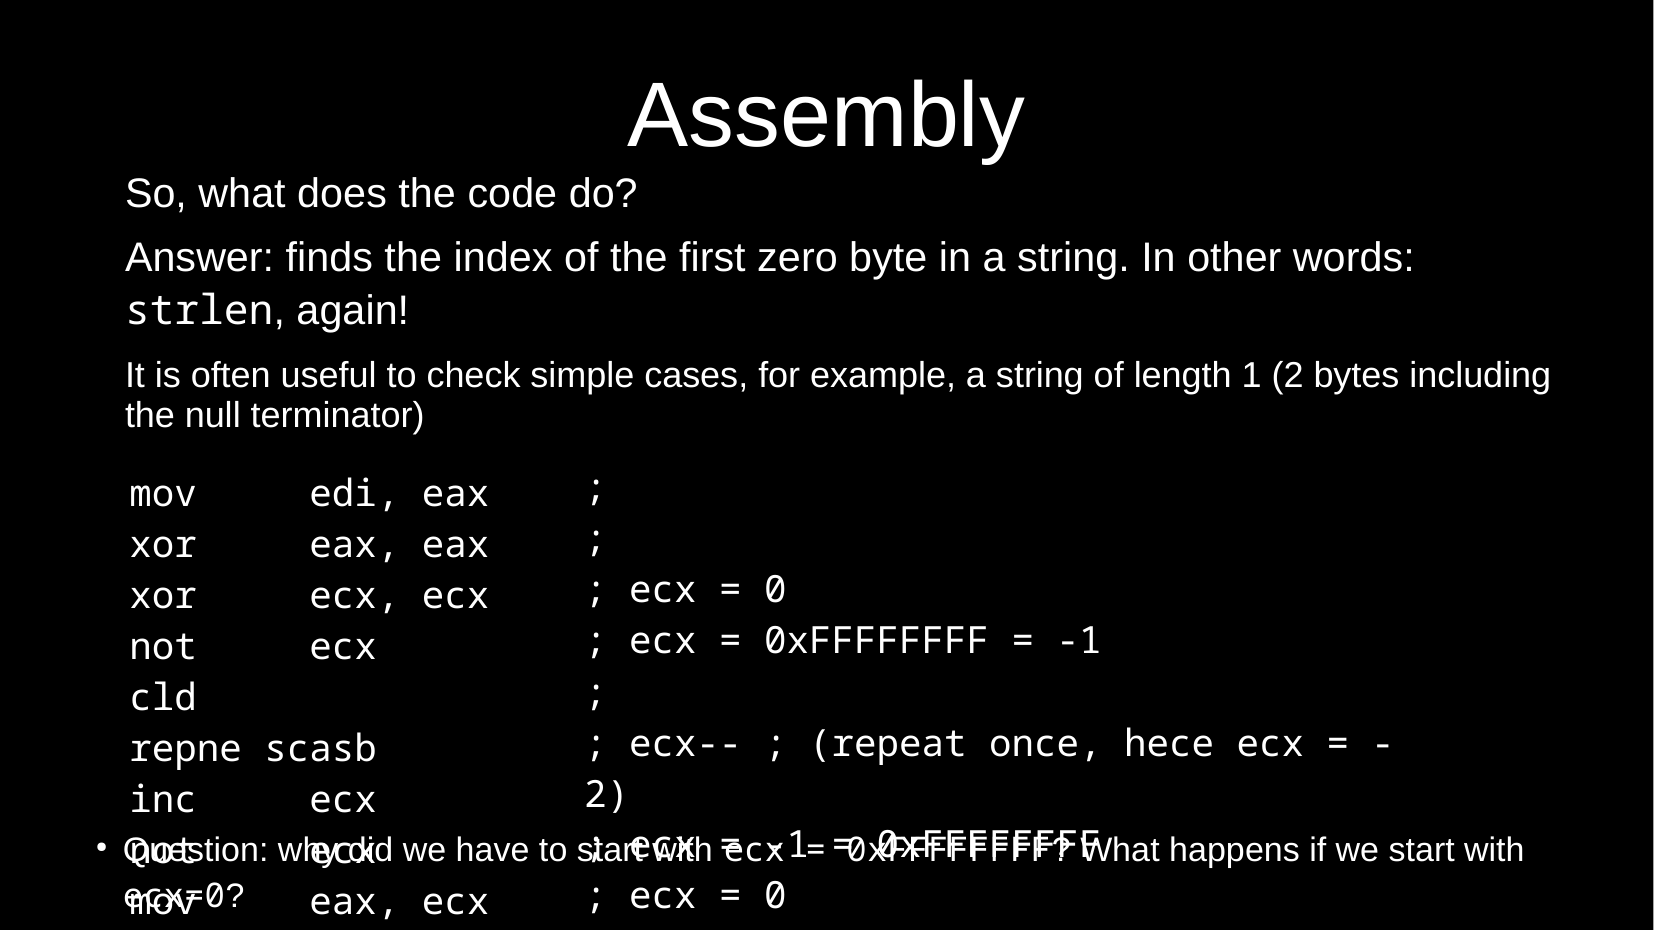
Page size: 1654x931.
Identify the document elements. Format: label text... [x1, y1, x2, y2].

title Assembly [82, 37, 1571, 193]
text_box mov edi, eax xor eax, eax xor ecx, ecx not ecx cld repne scasb inc ecx not ecx mov eax, ecx [114, 459, 569, 850]
list So, what does the code do? Answer: finds the index of the first zero byte in a string. In other words: strlen, again! It is often useful to check simple cases, for example, a string of length 1 (2 bytes including the null terminator) [81, 170, 1570, 441]
list Question: why did we have to start with ecx = 0xFFFFFFFF? What happens if we start with ecx=0? [86, 825, 1576, 919]
text_box ; ; ; ecx = 0 ; ecx = 0xFFFFFFFF = -1 ; ; ecx-- ; (repeat once, hece ecx = -2) ; ecx = -1 = 0xFFFFFFFF ; ecx = 0 ; result = 0 [569, 453, 1426, 881]
